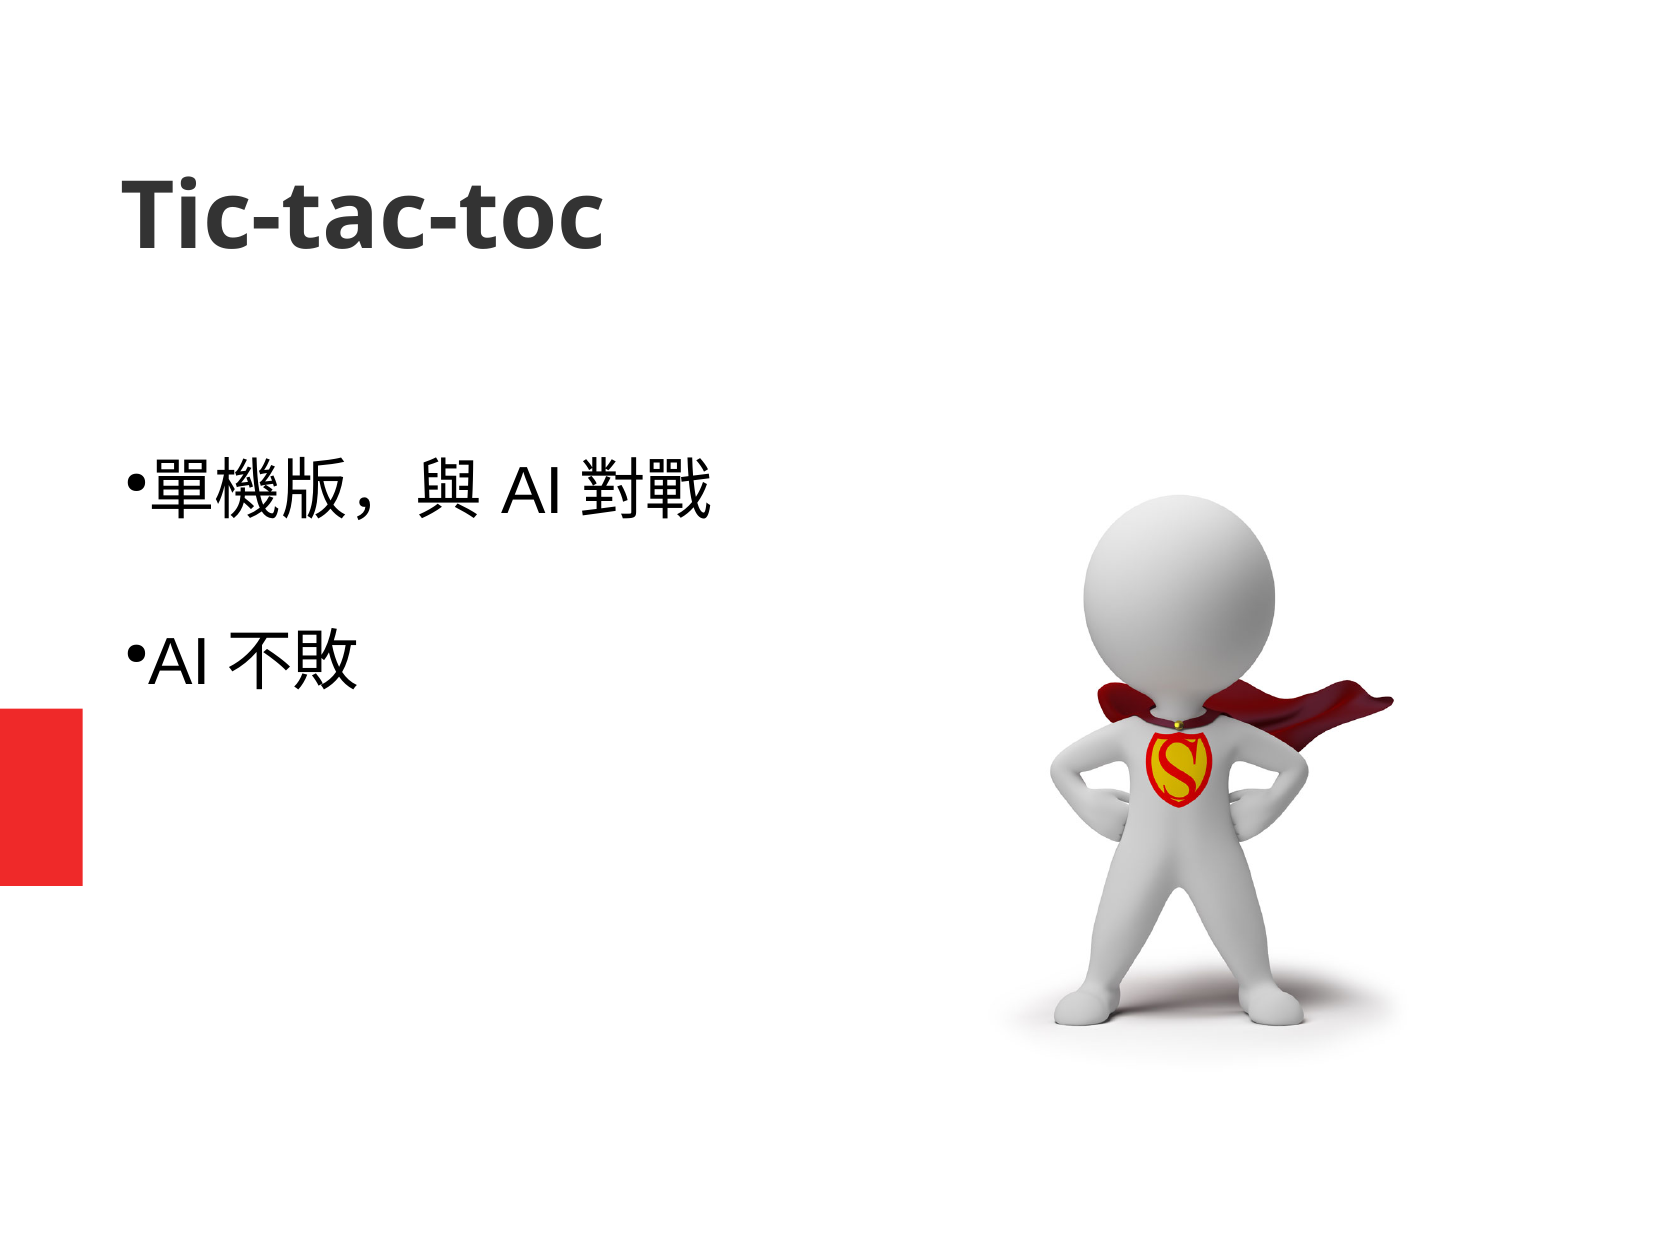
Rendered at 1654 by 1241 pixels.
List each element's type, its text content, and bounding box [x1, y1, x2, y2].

title Tic-tac-toc [120, 93, 1526, 331]
subtitle 單機版，與AI對戰 AI不敗 [124, 435, 1531, 1156]
picture [944, 464, 1441, 1096]
